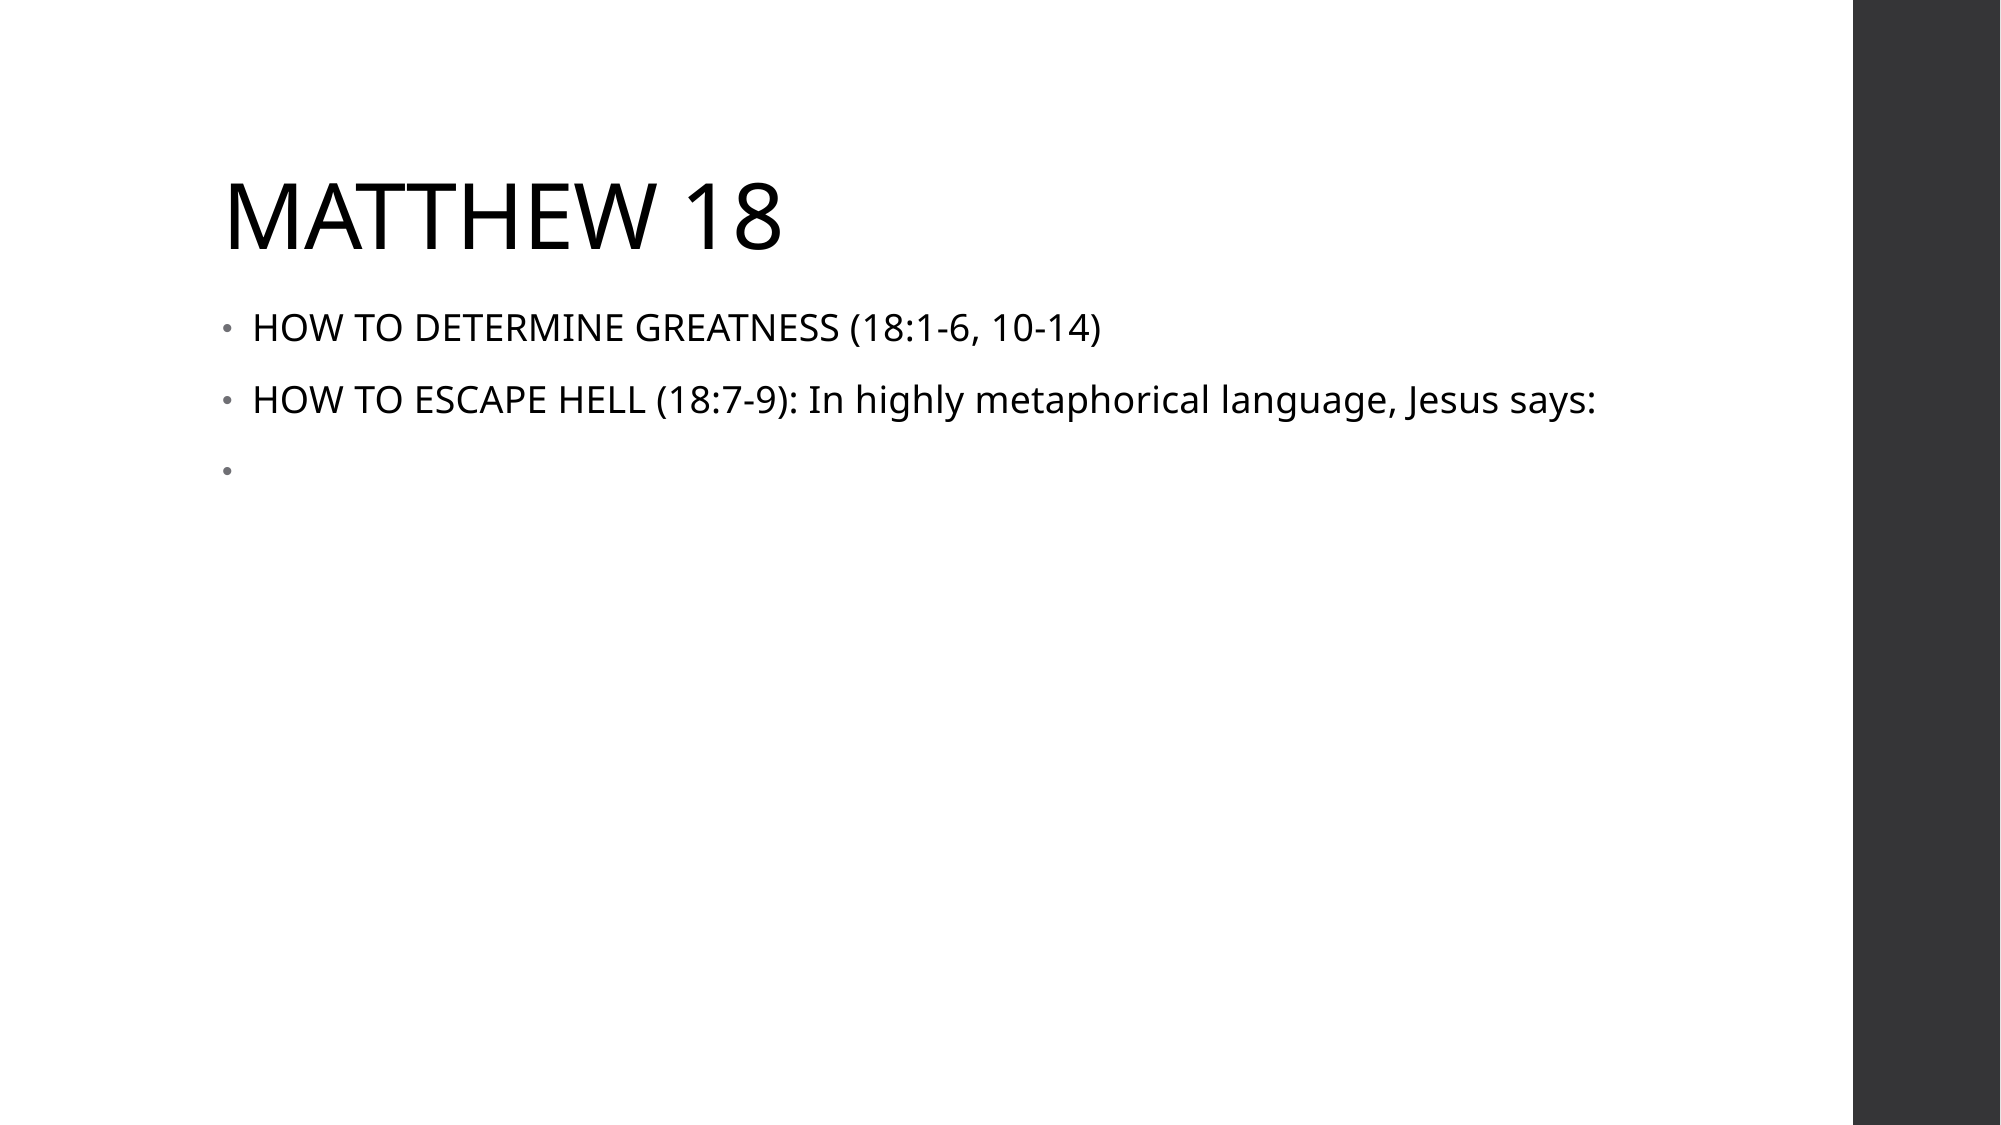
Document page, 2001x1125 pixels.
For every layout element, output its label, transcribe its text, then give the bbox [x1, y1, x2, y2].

list HOW TO DETERMINE GREATNESS (18:1-6, 10-14) HOW TO ESCAPE HELL (18:7-9): In highly metaphorical language, Jesus says: [206, 299, 1617, 1014]
title MATTHEW 18 [206, 60, 1797, 278]
